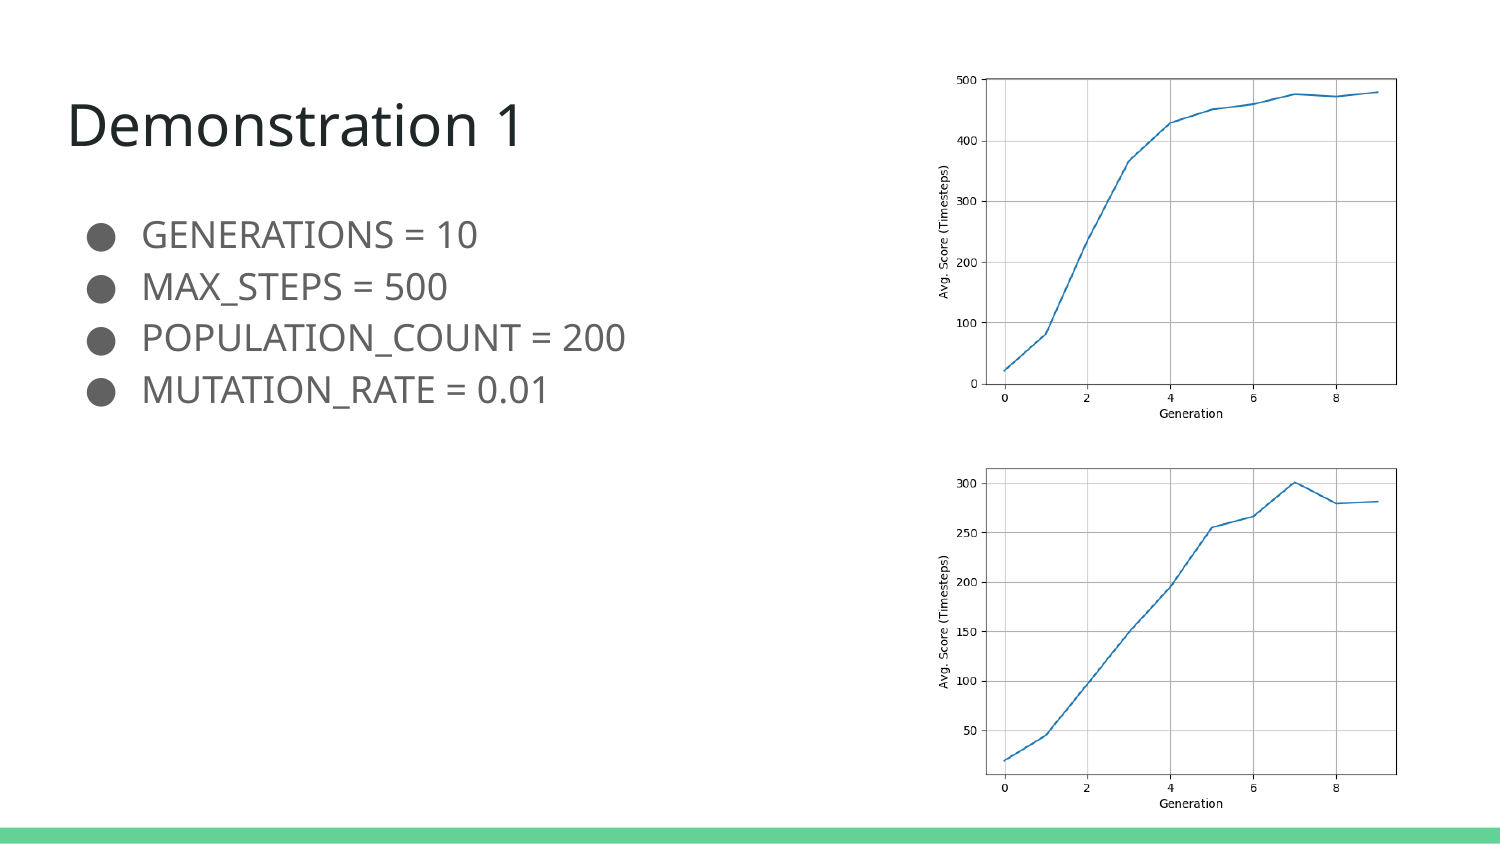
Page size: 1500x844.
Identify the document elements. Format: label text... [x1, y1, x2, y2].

title Demonstration 1 [51, 72, 919, 167]
picture [919, 30, 1449, 818]
list GENERATIONS = 10 MAX_STEPS = 500 POPULATION_COUNT = 200 MUTATION_RATE = 0.01 [51, 189, 919, 750]
